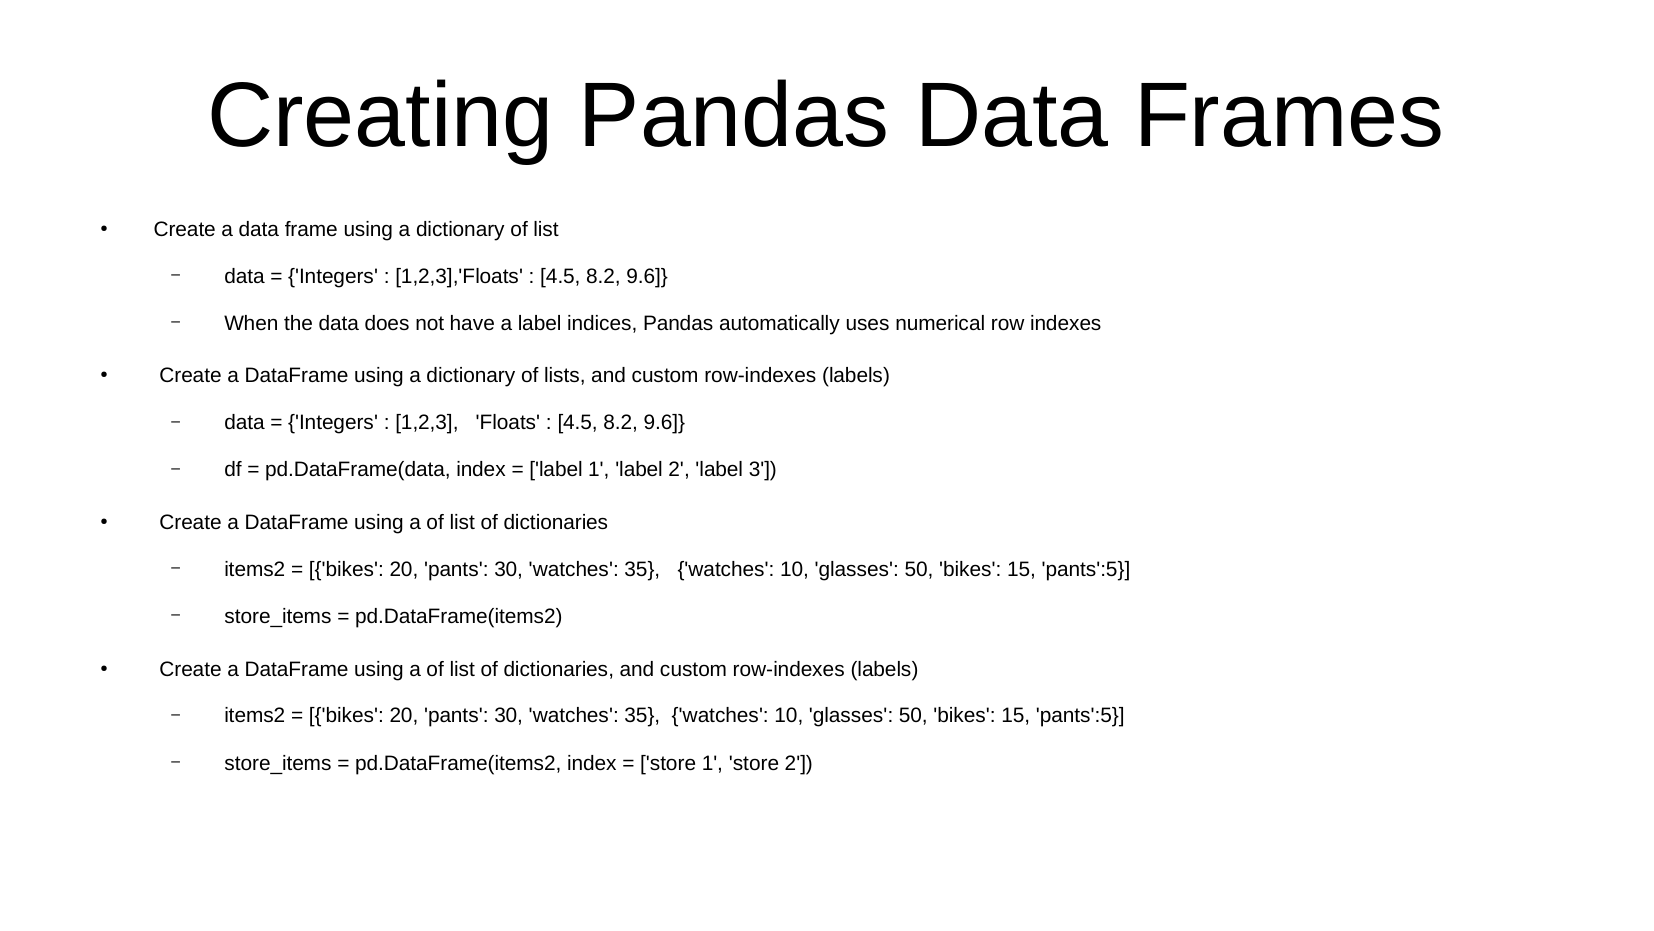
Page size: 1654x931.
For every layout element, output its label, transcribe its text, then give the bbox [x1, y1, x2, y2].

list Create a data frame using a dictionary of list data = {'Integers' : [1,2,3],'Floats' : [4.5, 8.2, 9.6]} When the data does not have a label indices, Pandas automatically uses numerical row indexes Create a DataFrame using a dictionary of lists, and custom row-indexes (labels) data = {'Integers' : [1,2,3], 'Floats' : [4.5, 8.2, 9.6]} df = pd.DataFrame(data, index = ['label 1', 'label 2', 'label 3']) Create a DataFrame using a of list of dictionaries items2 = [{'bikes': 20, 'pants': 30, 'watches': 35}, {'watches': 10, 'glasses': 50, 'bikes': 15, 'pants':5}] store_items = pd.DataFrame(items2) Create a DataFrame using a of list of dictionaries, and custom row-indexes (labels) items2 = [{'bikes': 20, 'pants': 30, 'watches': 35}, {'watches': 10, 'glasses': 50, 'bikes': 15, 'pants':5}] store_items = pd.DataFrame(items2, index = ['store 1', 'store 2']) [82, 217, 1571, 916]
title Creating Pandas Data Frames [82, 37, 1571, 193]
